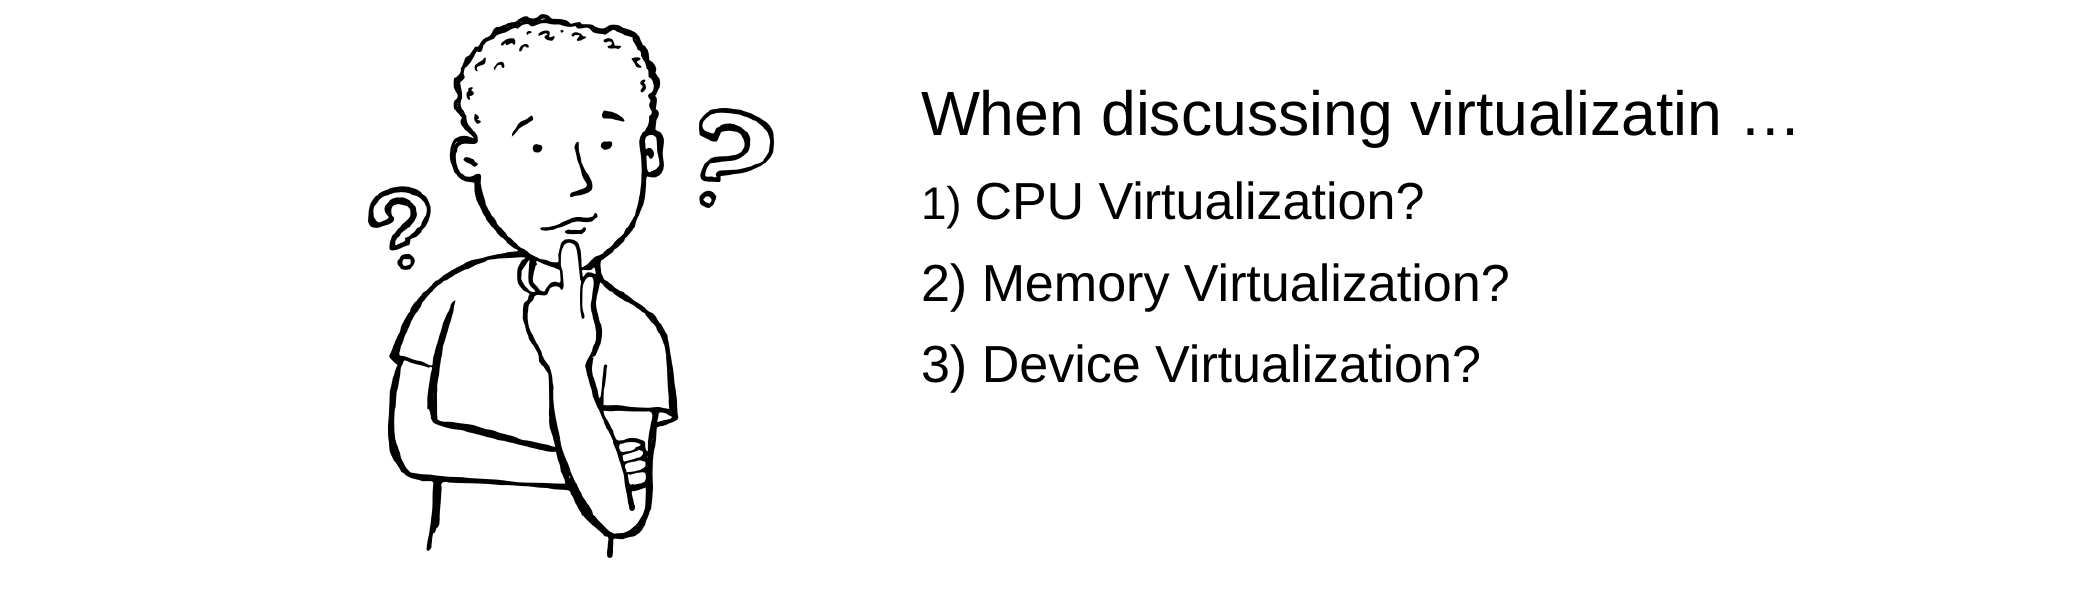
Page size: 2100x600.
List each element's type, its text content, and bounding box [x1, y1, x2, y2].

picture [368, 14, 774, 558]
text_box When discussing virtualizatin … CPU Virtualization? Memory Virtualization? Device Virtualization? [906, 71, 1966, 482]
